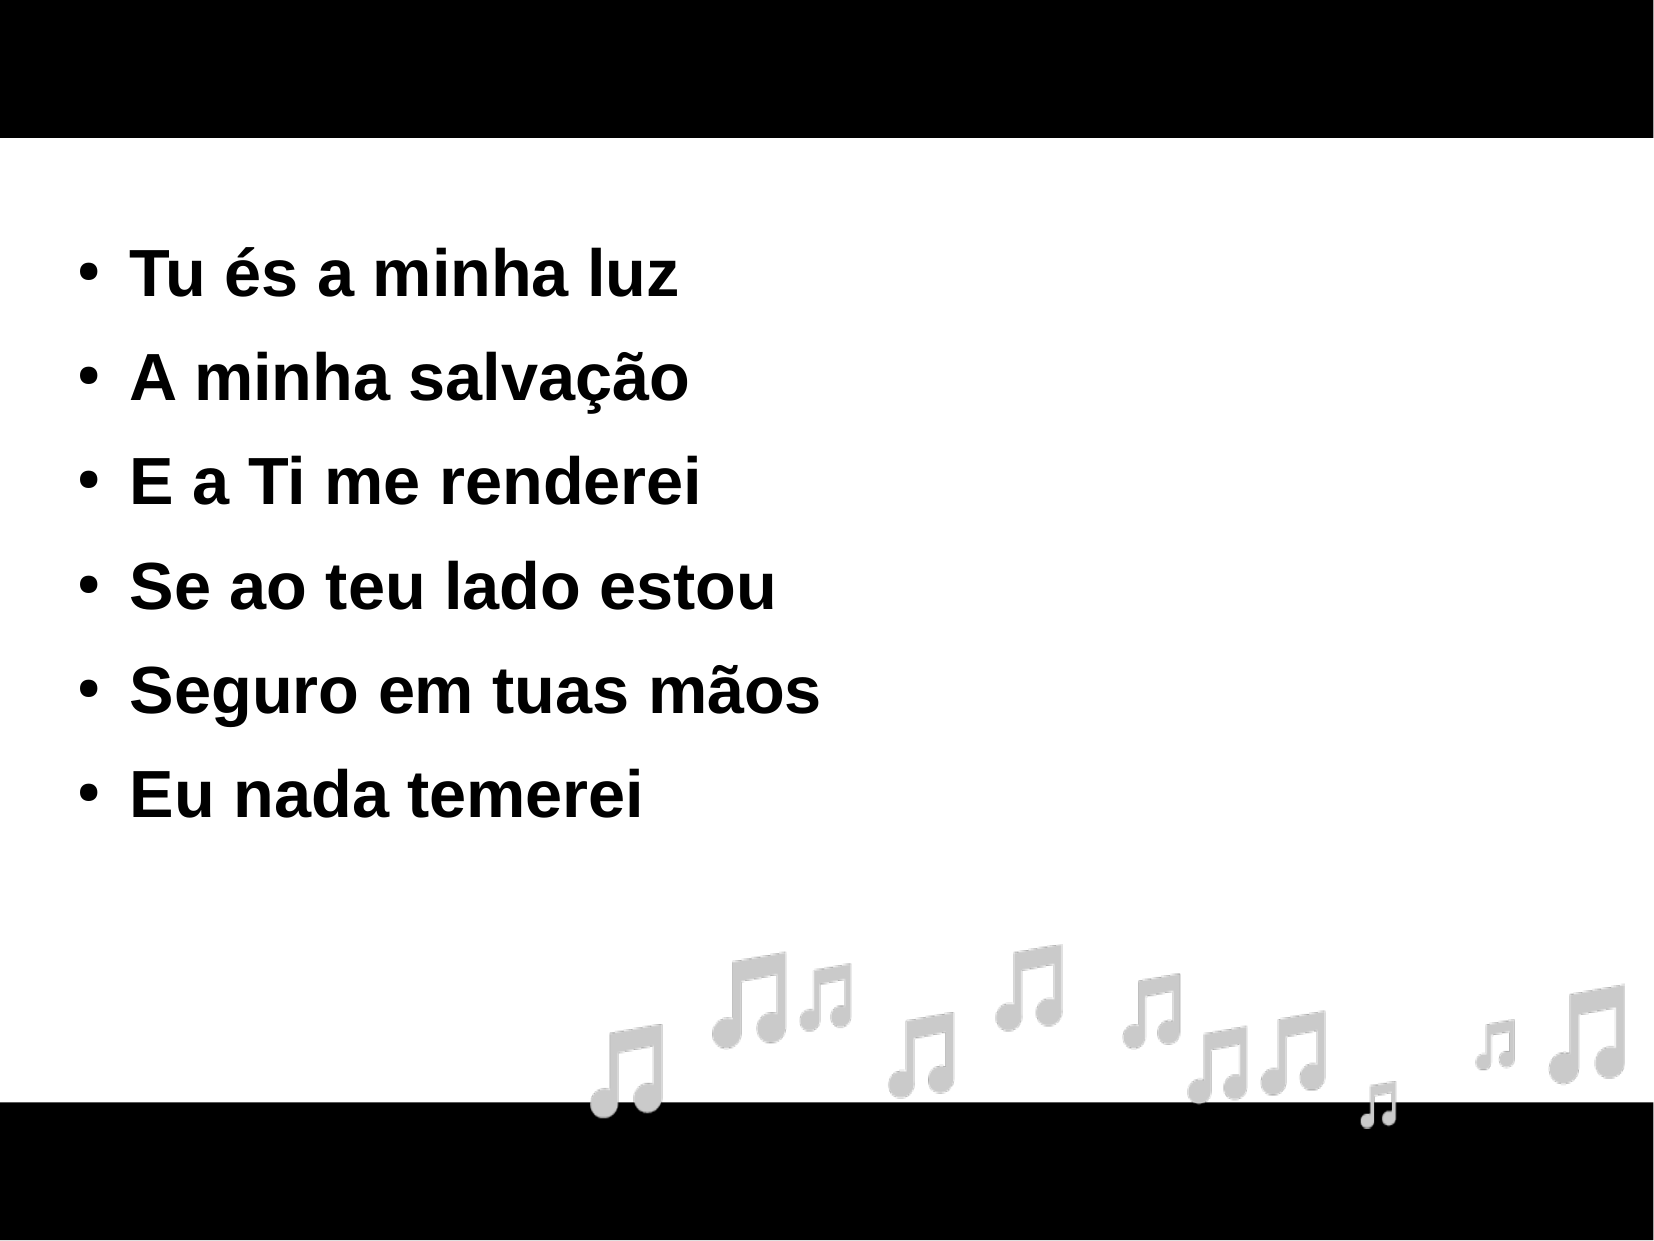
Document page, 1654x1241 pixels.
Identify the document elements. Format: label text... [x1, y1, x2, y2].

list Tu és a minha luz A minha salvação E a Ti me renderei Se ao teu lado estou Seguro em tuas mãos Eu nada temerei [59, 236, 1595, 1024]
